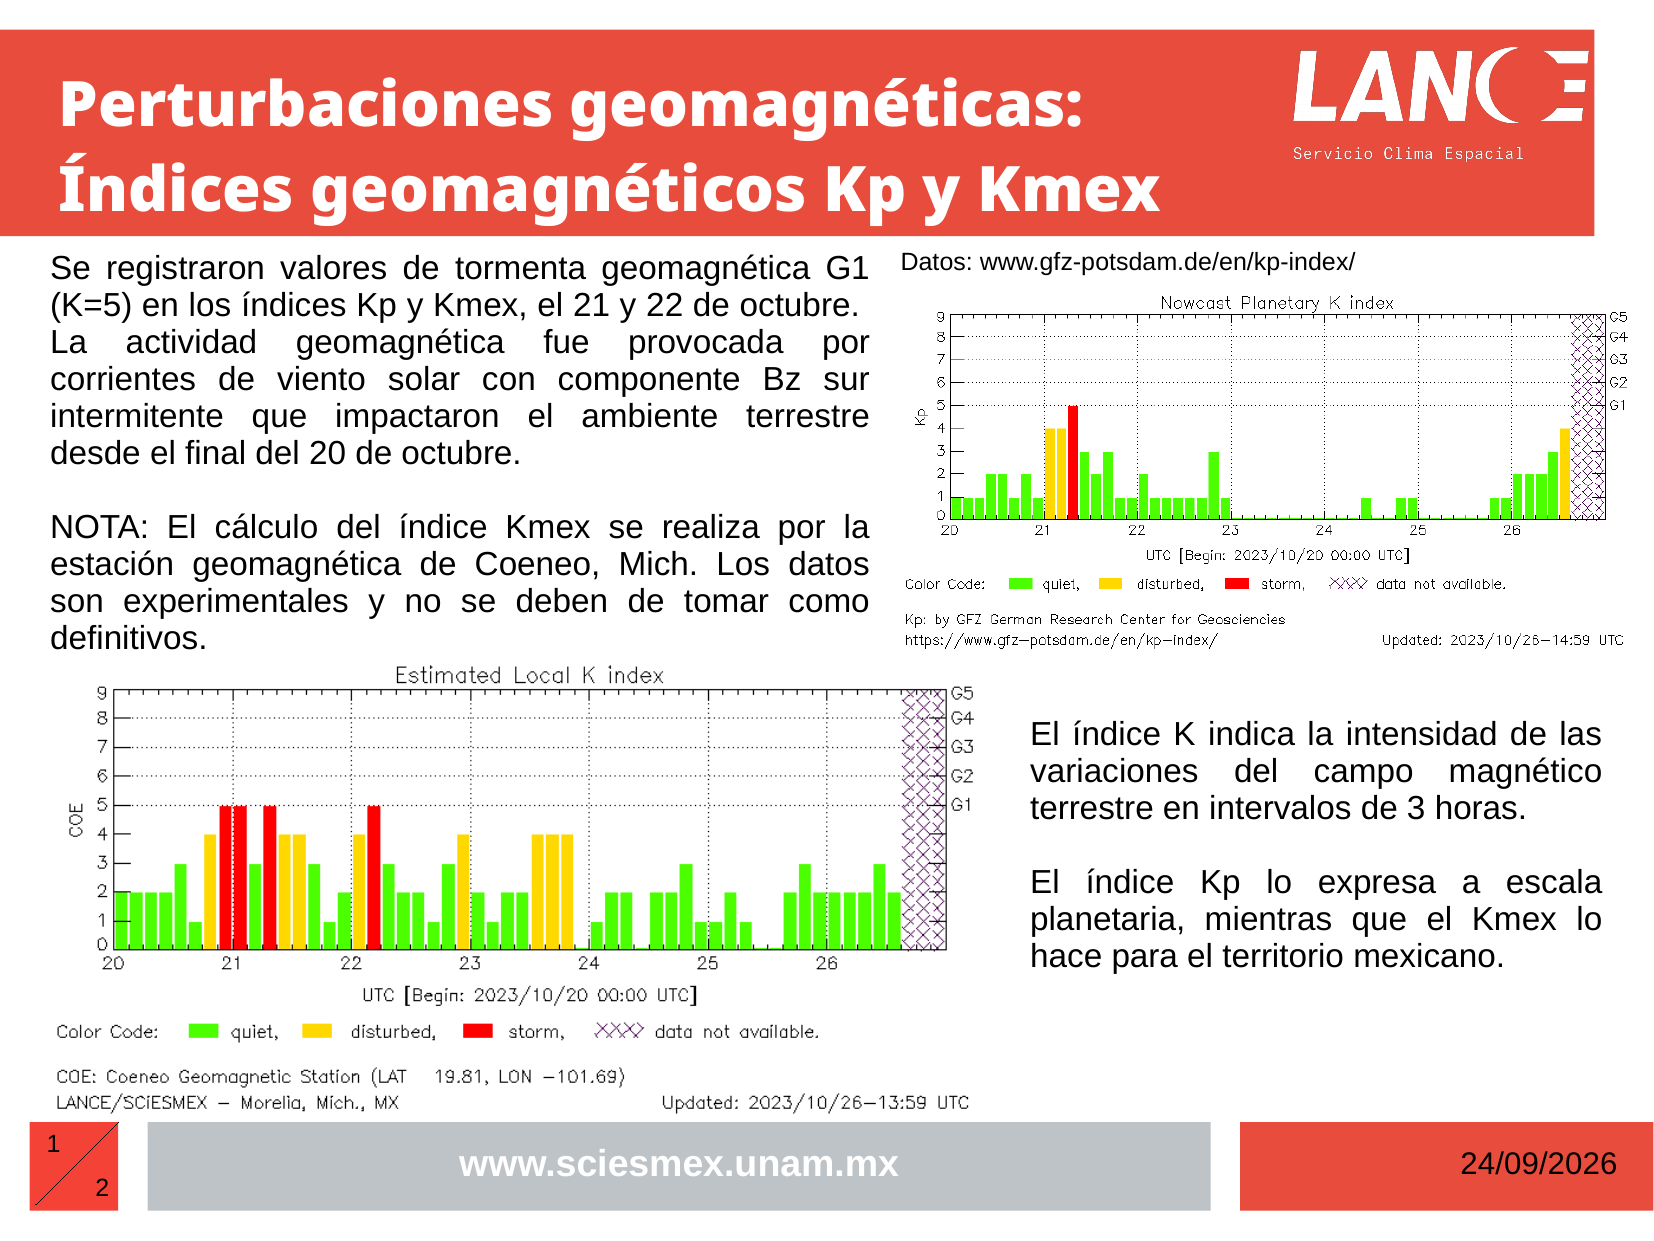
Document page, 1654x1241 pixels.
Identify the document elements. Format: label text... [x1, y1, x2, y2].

text_box Datos: www.gfz-potsdam.de/en/kp-index/ [885, 240, 1654, 284]
text_box www.sciesmex.unam.mx [153, 1122, 1205, 1205]
picture [47, 277, 1642, 1116]
text_box Se registraron valores de tormenta geomagnética G1 (K=5) en los índices Kp y Kmex, el 21 y 22 de octubre. La actividad geomagnética fue provocada por corrientes de viento solar con componente Bz sur intermitente que impactaron el ambiente terrestre desde el final del 20 de octubre. NOTA: El cálculo del índice Kmex se realiza por la estación geomagnética de Coeneo, Mich. Los datos son experimentales y no se deben de tomar como definitivos. [35, 242, 886, 739]
picture [1293, 47, 1589, 162]
text_box El índice K indica la intensidad de las variaciones del campo magnético terrestre en intervalos de 3 horas. El índice Kp lo expresa a escala planetaria, mientras que el Kmex lo hace para el territorio mexicano. [1015, 707, 1619, 1052]
text_box 2 [35, 1151, 125, 1209]
text_box 26/10/2023 [1424, 1122, 1654, 1205]
title Perturbaciones geomagnéticas: Índices geomagnéticos Kp y Kmex [59, 59, 1312, 207]
text_box <número> [31, 1122, 176, 1170]
